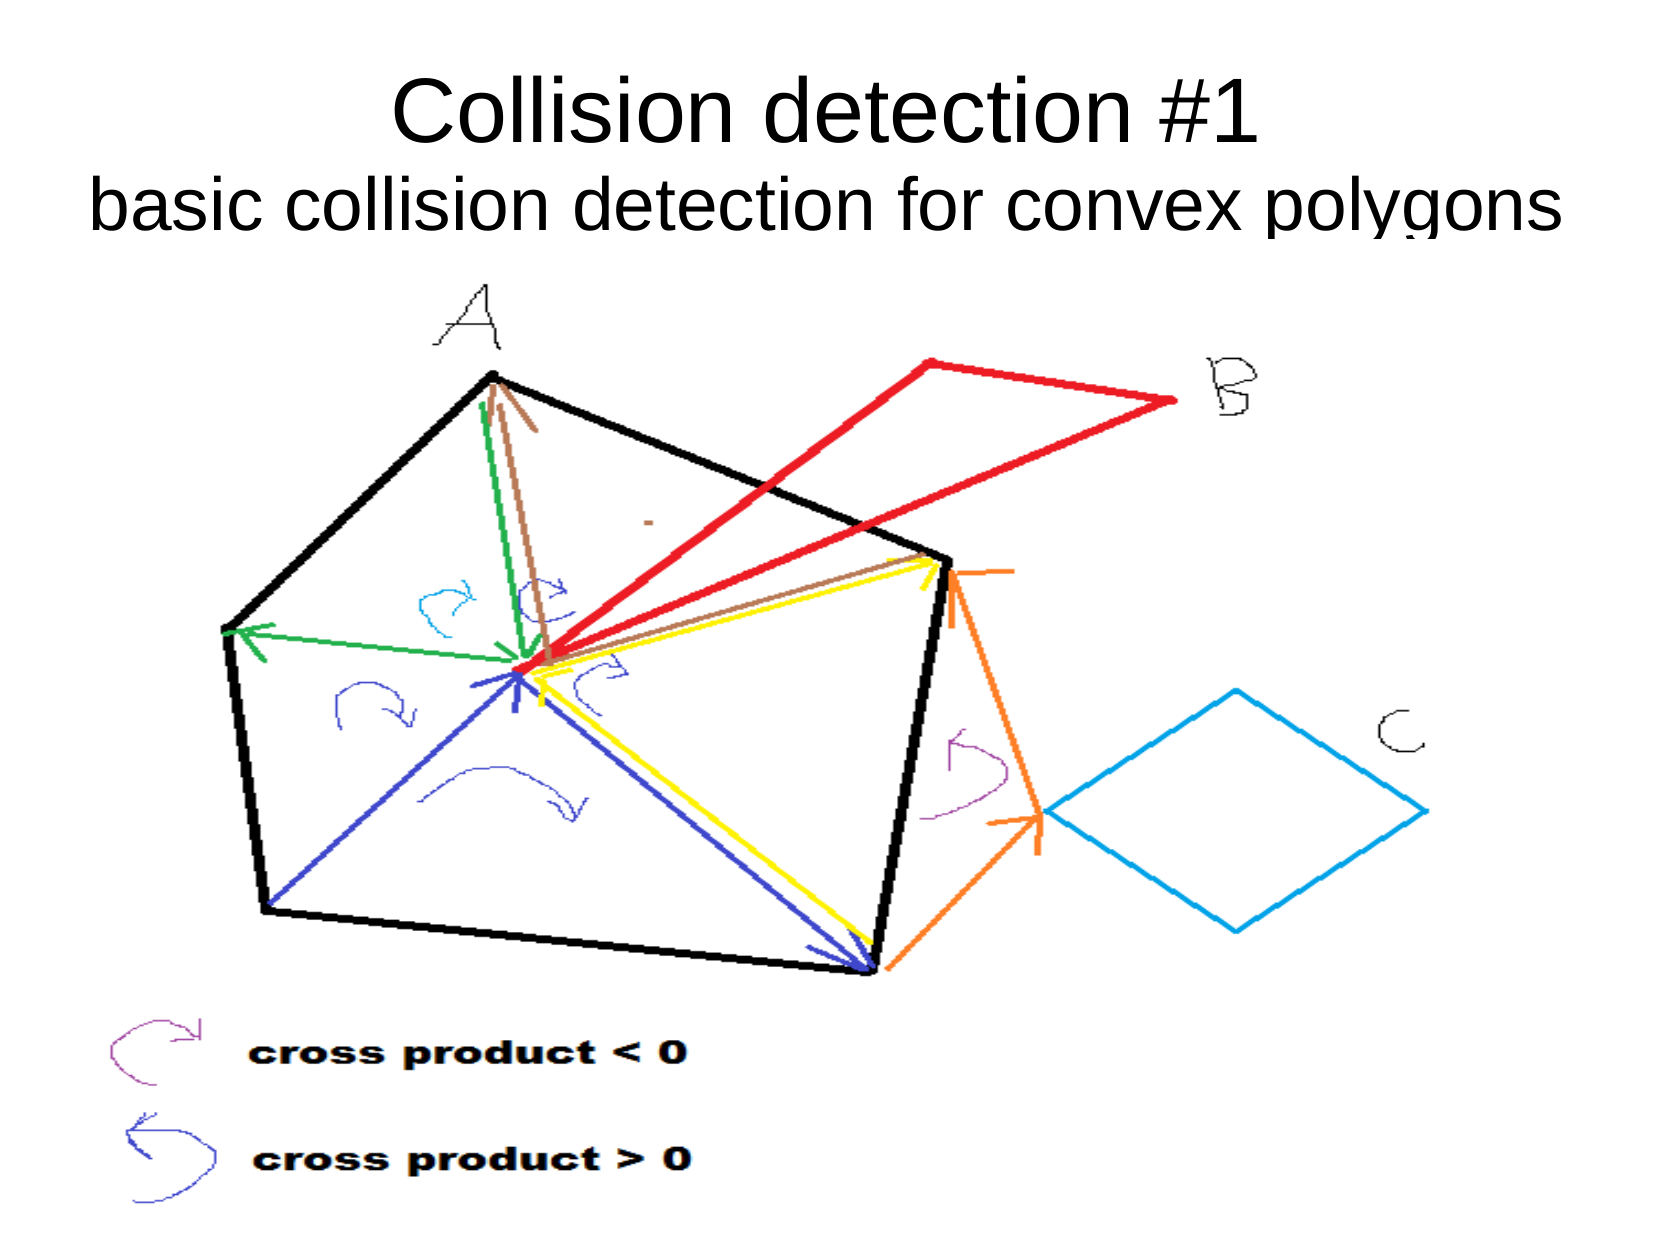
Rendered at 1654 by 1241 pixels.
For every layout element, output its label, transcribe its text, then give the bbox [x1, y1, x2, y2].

picture [45, 239, 1606, 1230]
title Collision detection #1 basic collision detection for convex polygons [82, 49, 1571, 239]
